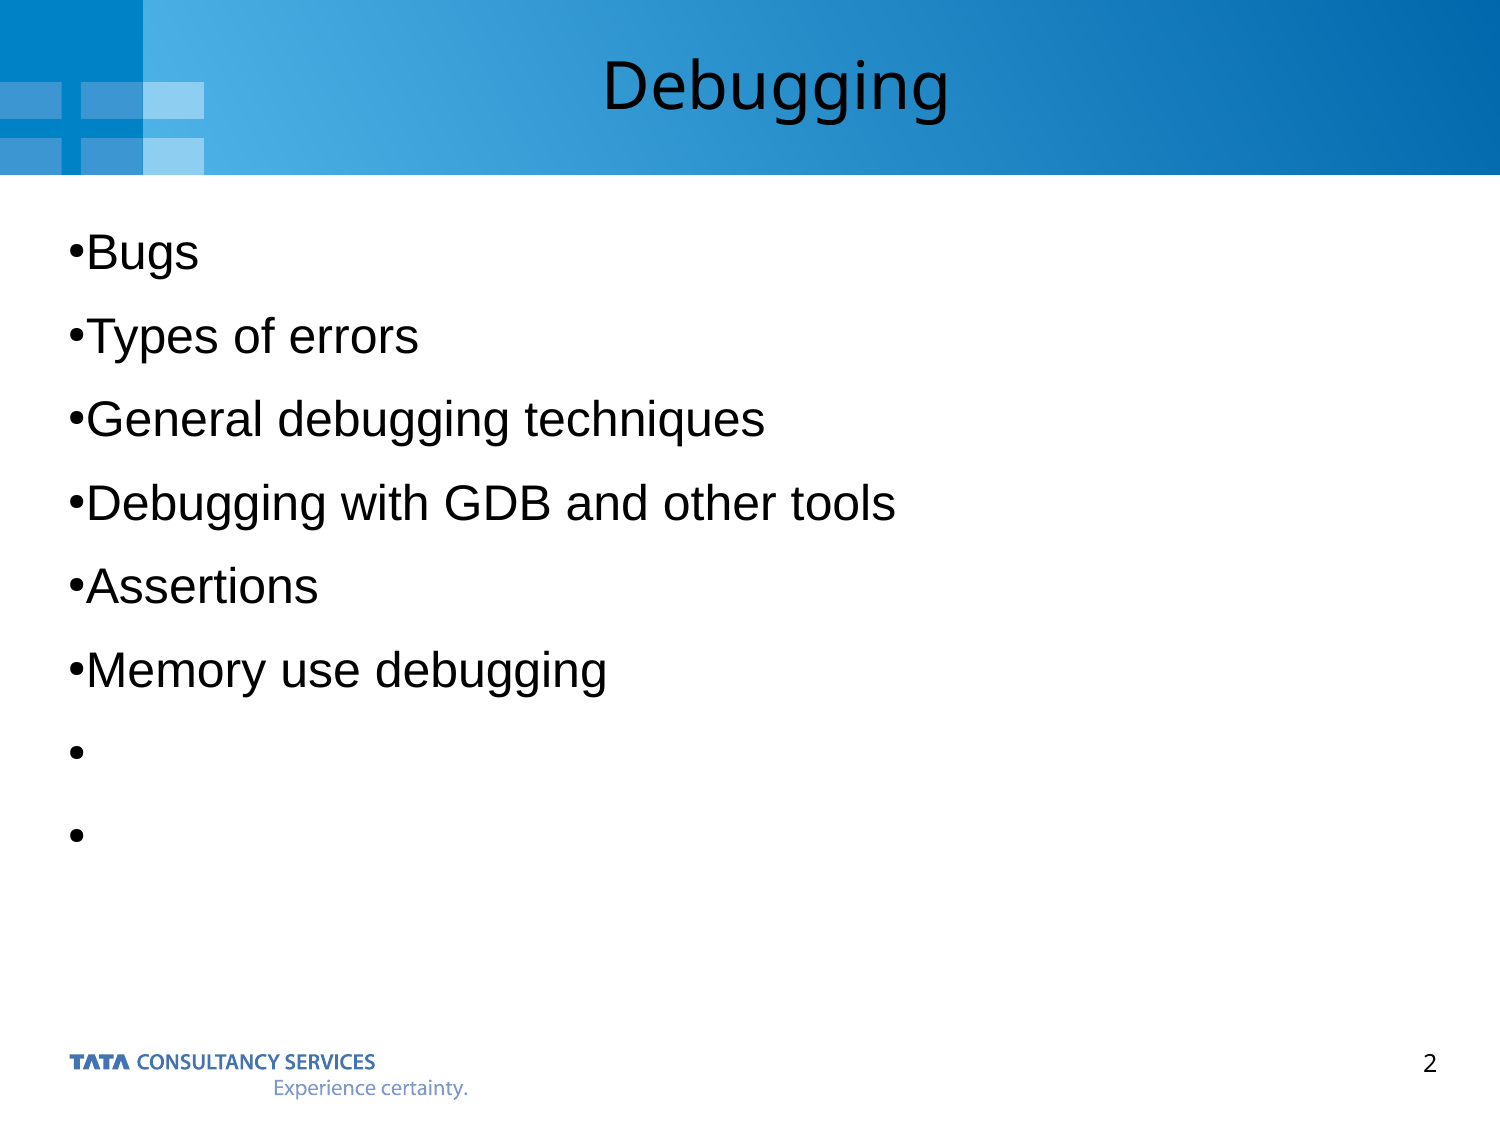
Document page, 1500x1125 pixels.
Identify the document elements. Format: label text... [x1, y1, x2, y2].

text_box Debugging [224, 11, 1347, 154]
text_box Bugs Types of errors General debugging techniques Debugging with GDB and other tools Assertions Memory use debugging [35, 188, 1465, 1040]
